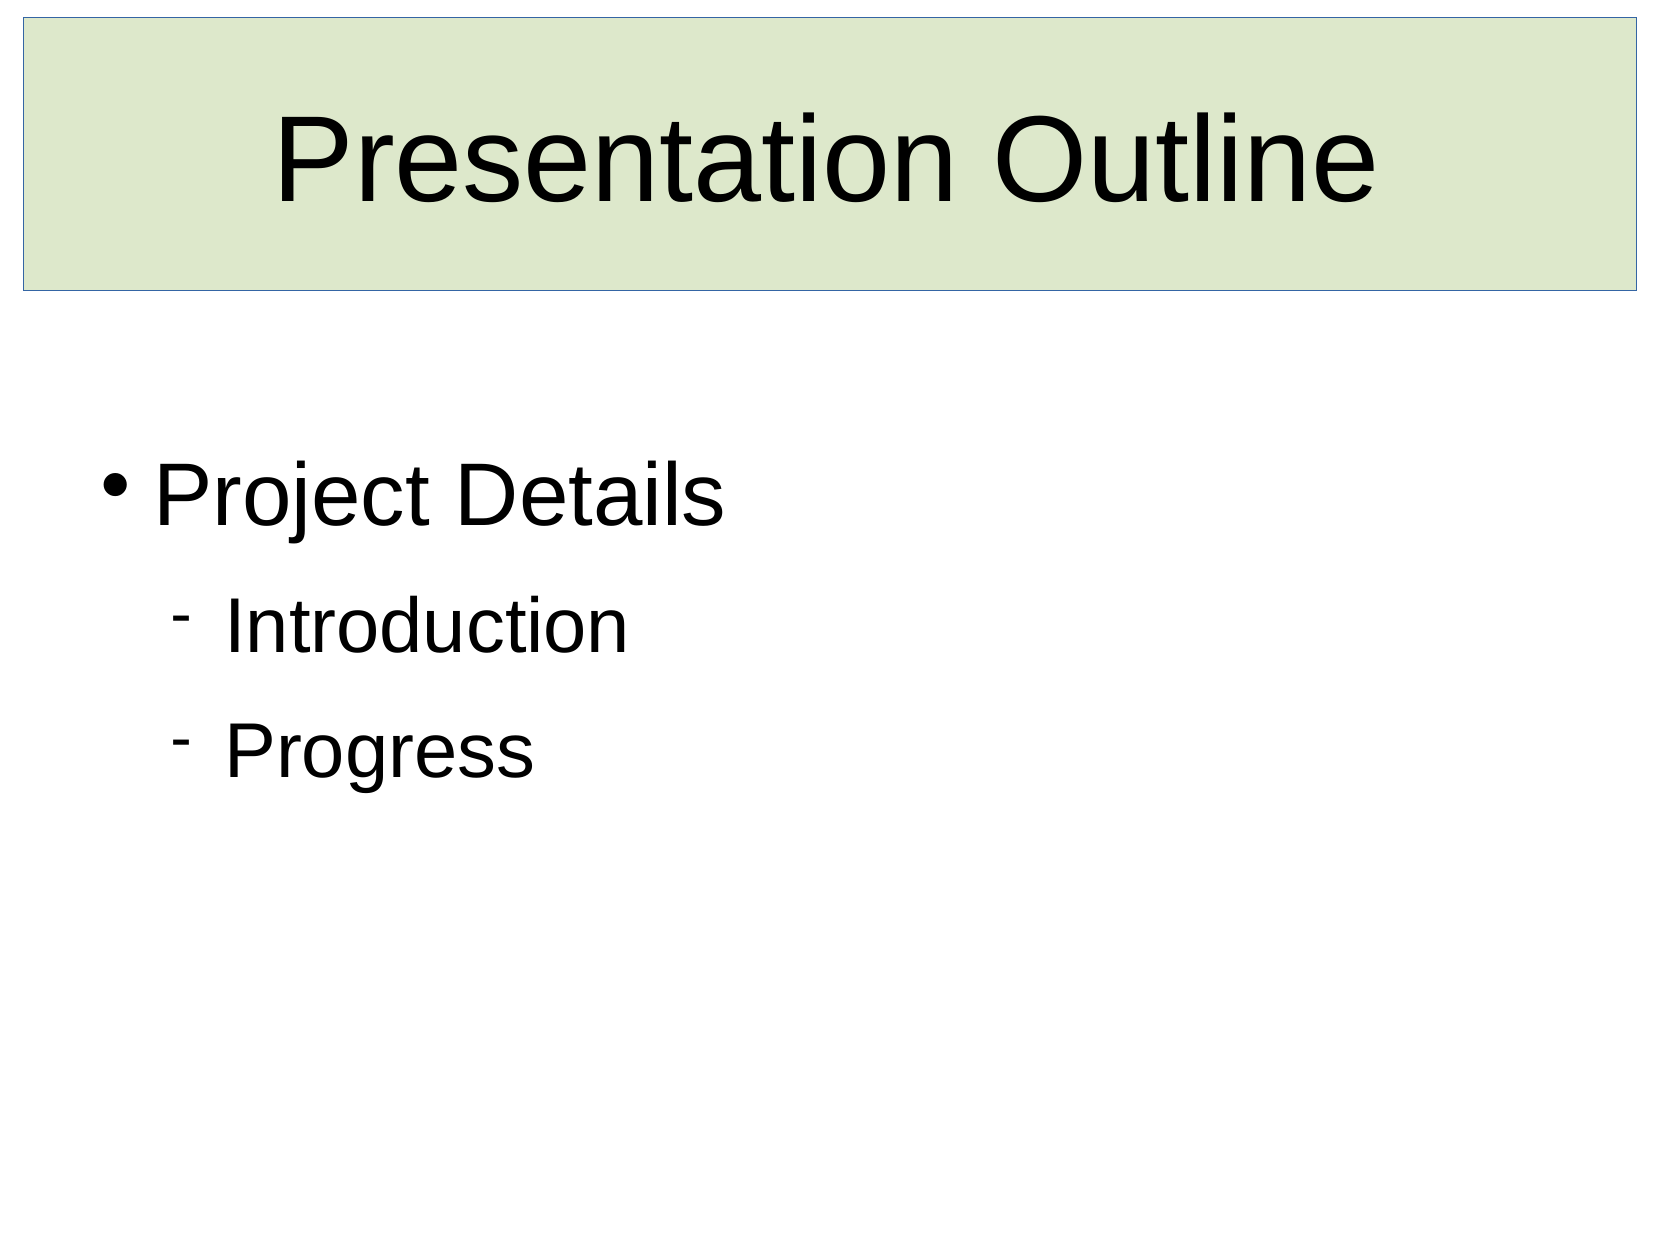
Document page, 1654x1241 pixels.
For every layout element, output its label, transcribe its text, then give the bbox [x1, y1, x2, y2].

text_box Presentation Outline [82, 49, 1571, 257]
text_box Project Details Introduction Progress [82, 290, 1571, 1010]
text_box [23, 17, 1637, 291]
